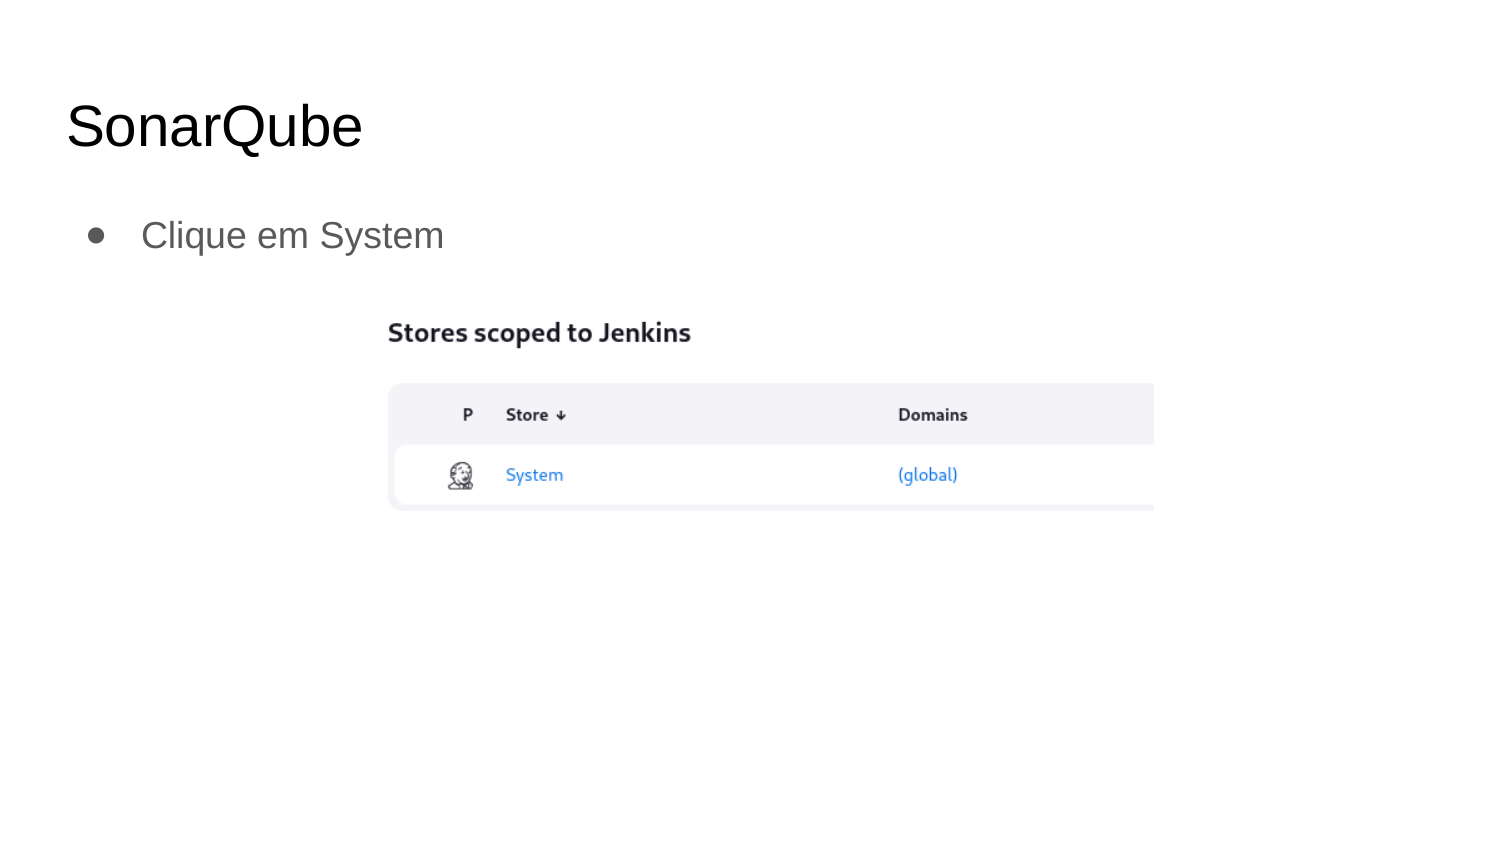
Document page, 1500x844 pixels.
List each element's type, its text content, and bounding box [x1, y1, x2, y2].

list Clique em System [51, 189, 1489, 750]
title SonarQube [51, 72, 1449, 167]
picture [363, 307, 1154, 546]
